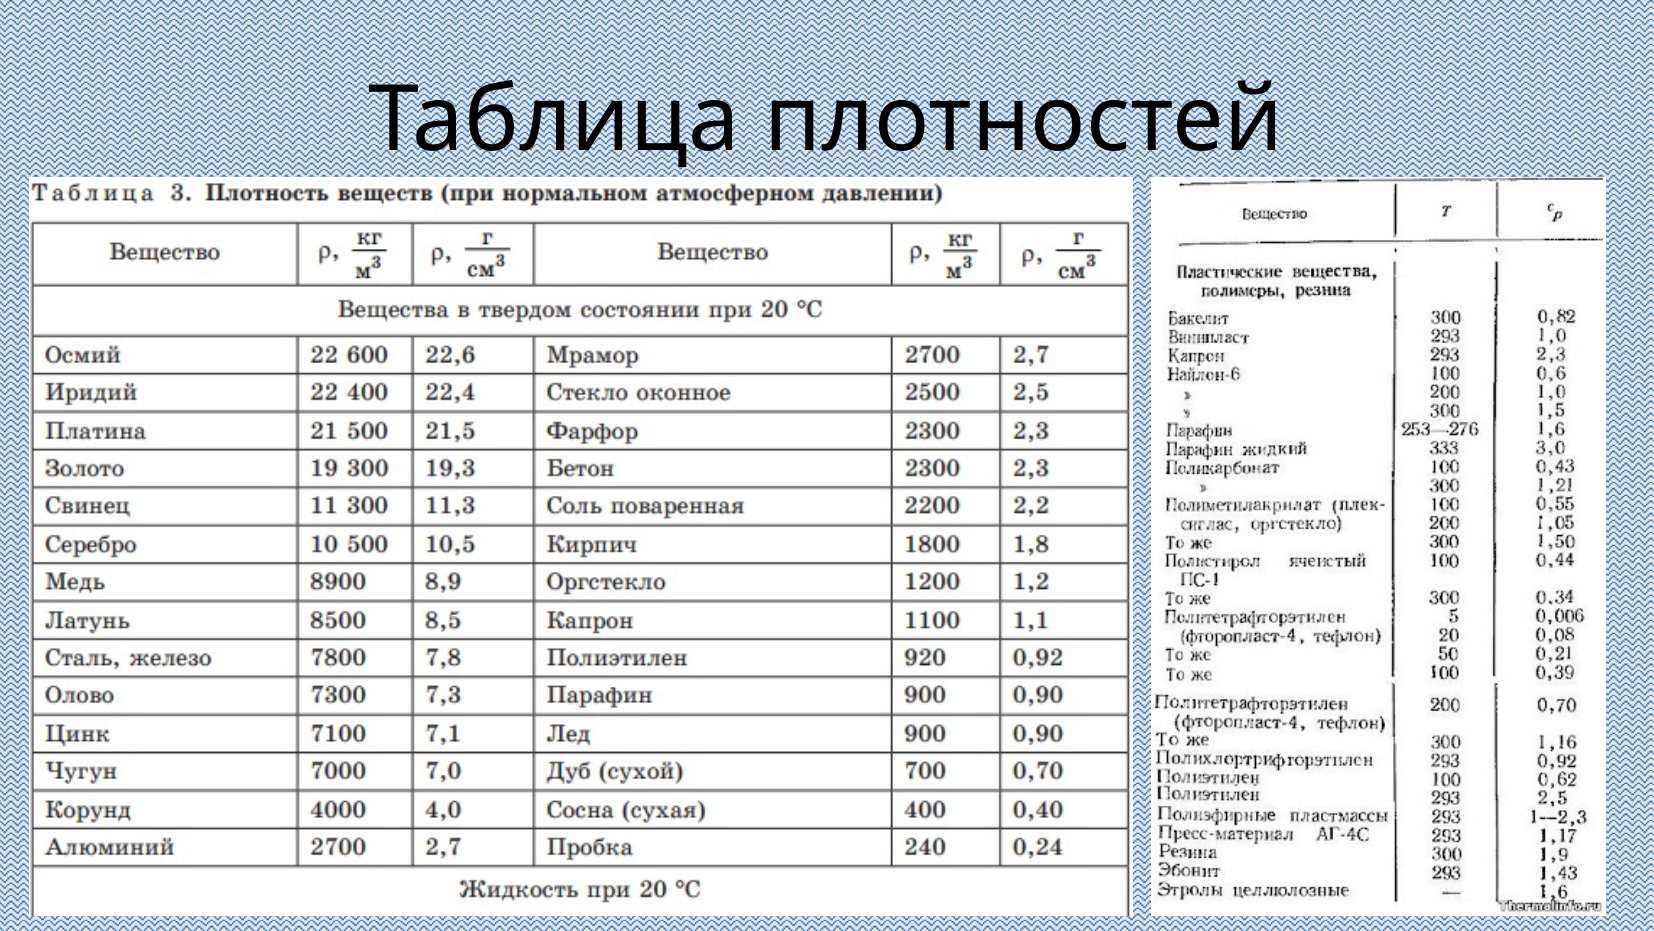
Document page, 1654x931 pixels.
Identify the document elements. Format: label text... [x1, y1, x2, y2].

picture [0, 0, 1654, 931]
title Таблица плотностей [82, 37, 1571, 193]
